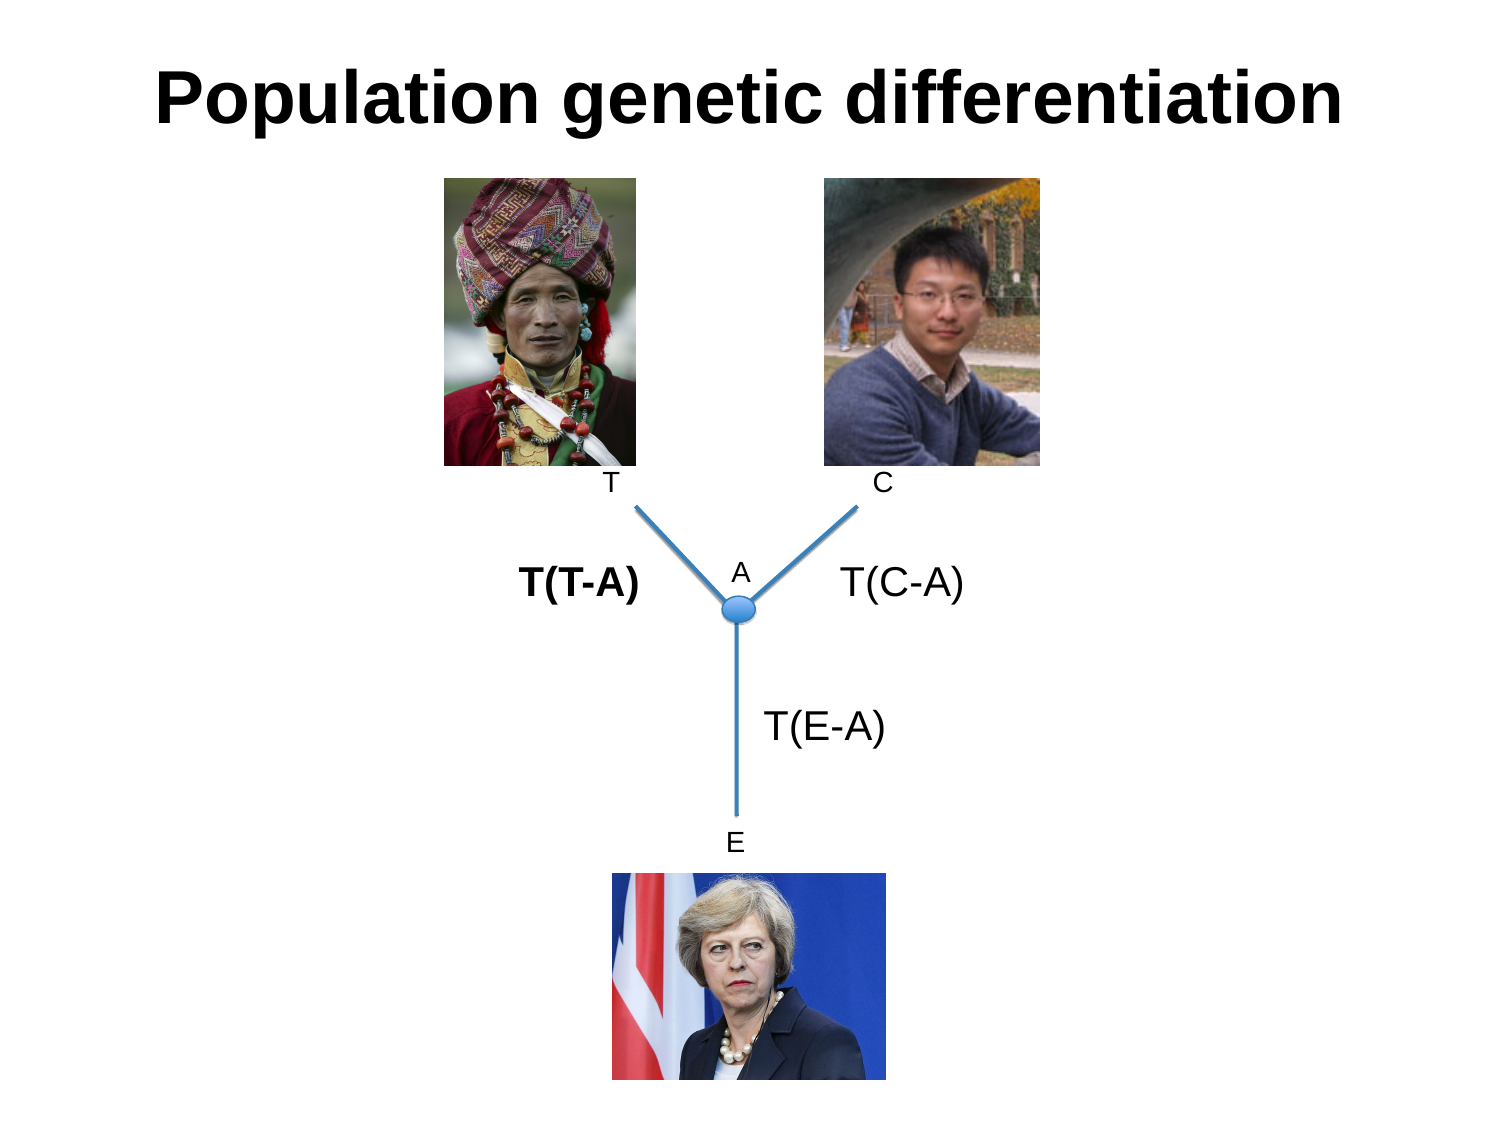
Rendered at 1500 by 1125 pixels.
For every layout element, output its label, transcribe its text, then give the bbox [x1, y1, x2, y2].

text_box A [716, 545, 766, 596]
text_box T(E-A) [748, 691, 902, 757]
picture [612, 873, 886, 1080]
title [75, 188, 1425, 233]
text_box Population genetic differentiation [74, 0, 1425, 188]
text_box [722, 596, 756, 623]
text_box E [711, 816, 761, 866]
text_box T [587, 455, 636, 506]
text_box C [857, 455, 909, 506]
picture [824, 233, 1040, 466]
text_box T(T-A) [504, 547, 655, 613]
picture [444, 233, 636, 466]
text_box T(C-A) [824, 547, 980, 613]
